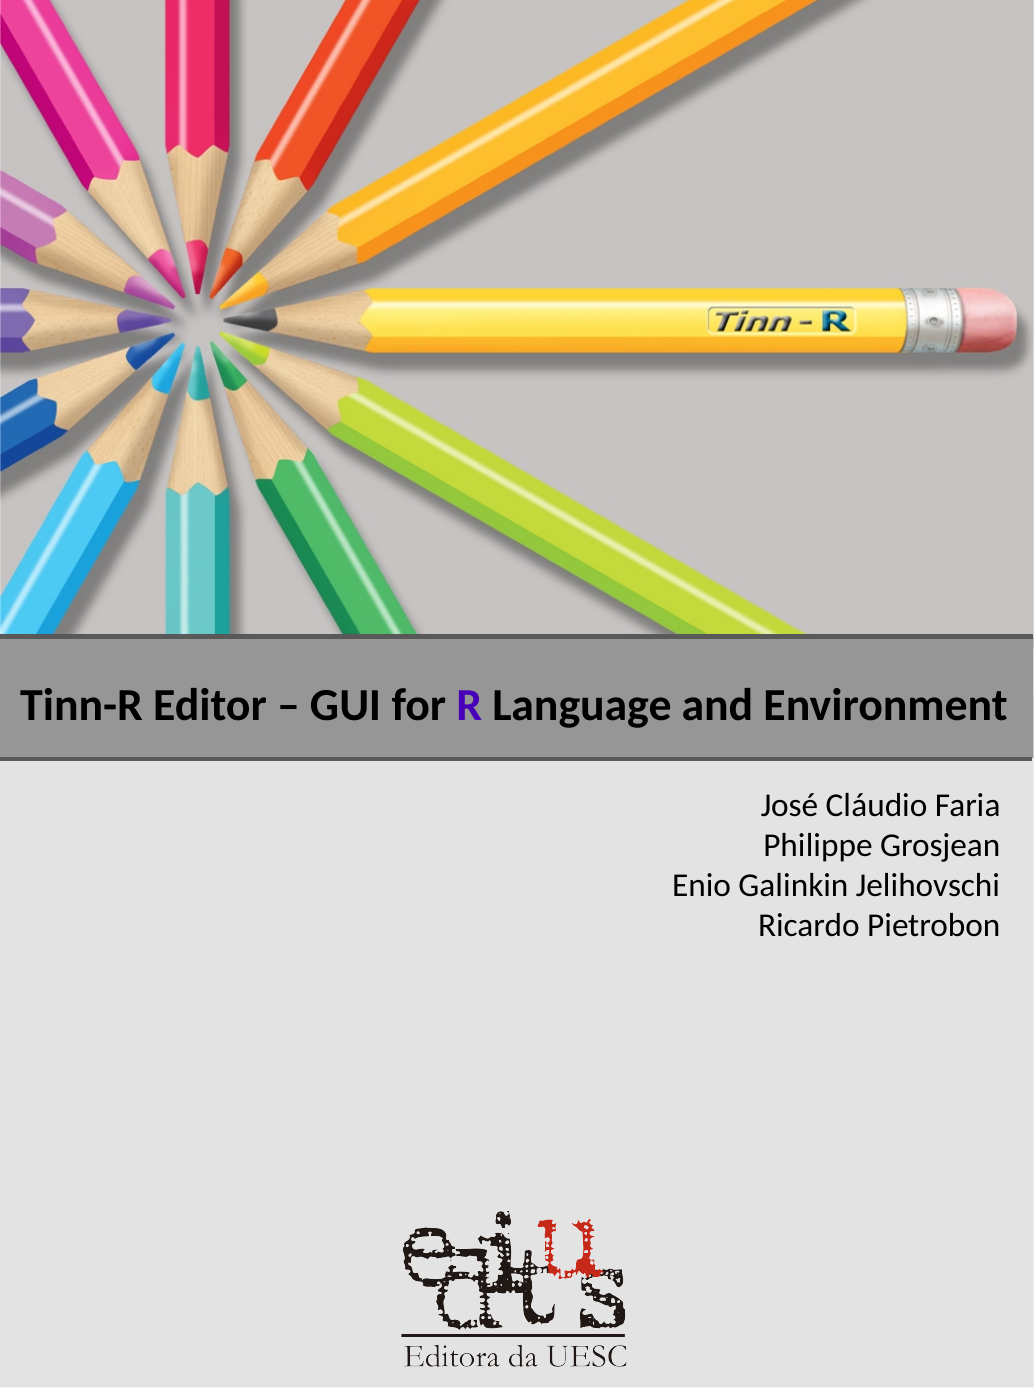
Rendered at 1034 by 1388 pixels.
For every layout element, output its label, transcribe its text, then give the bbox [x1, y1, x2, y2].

text_box Tinn-R Editor – GUI for R Language and Environment [6, 667, 1022, 737]
picture [401, 1210, 627, 1367]
text_box José Cláudio Faria Philippe Grosjean Enio Galinkin Jelihovschi Ricardo Pietrobon [658, 776, 1015, 991]
text_box [0, 638, 1034, 1388]
picture [0, 0, 1034, 638]
